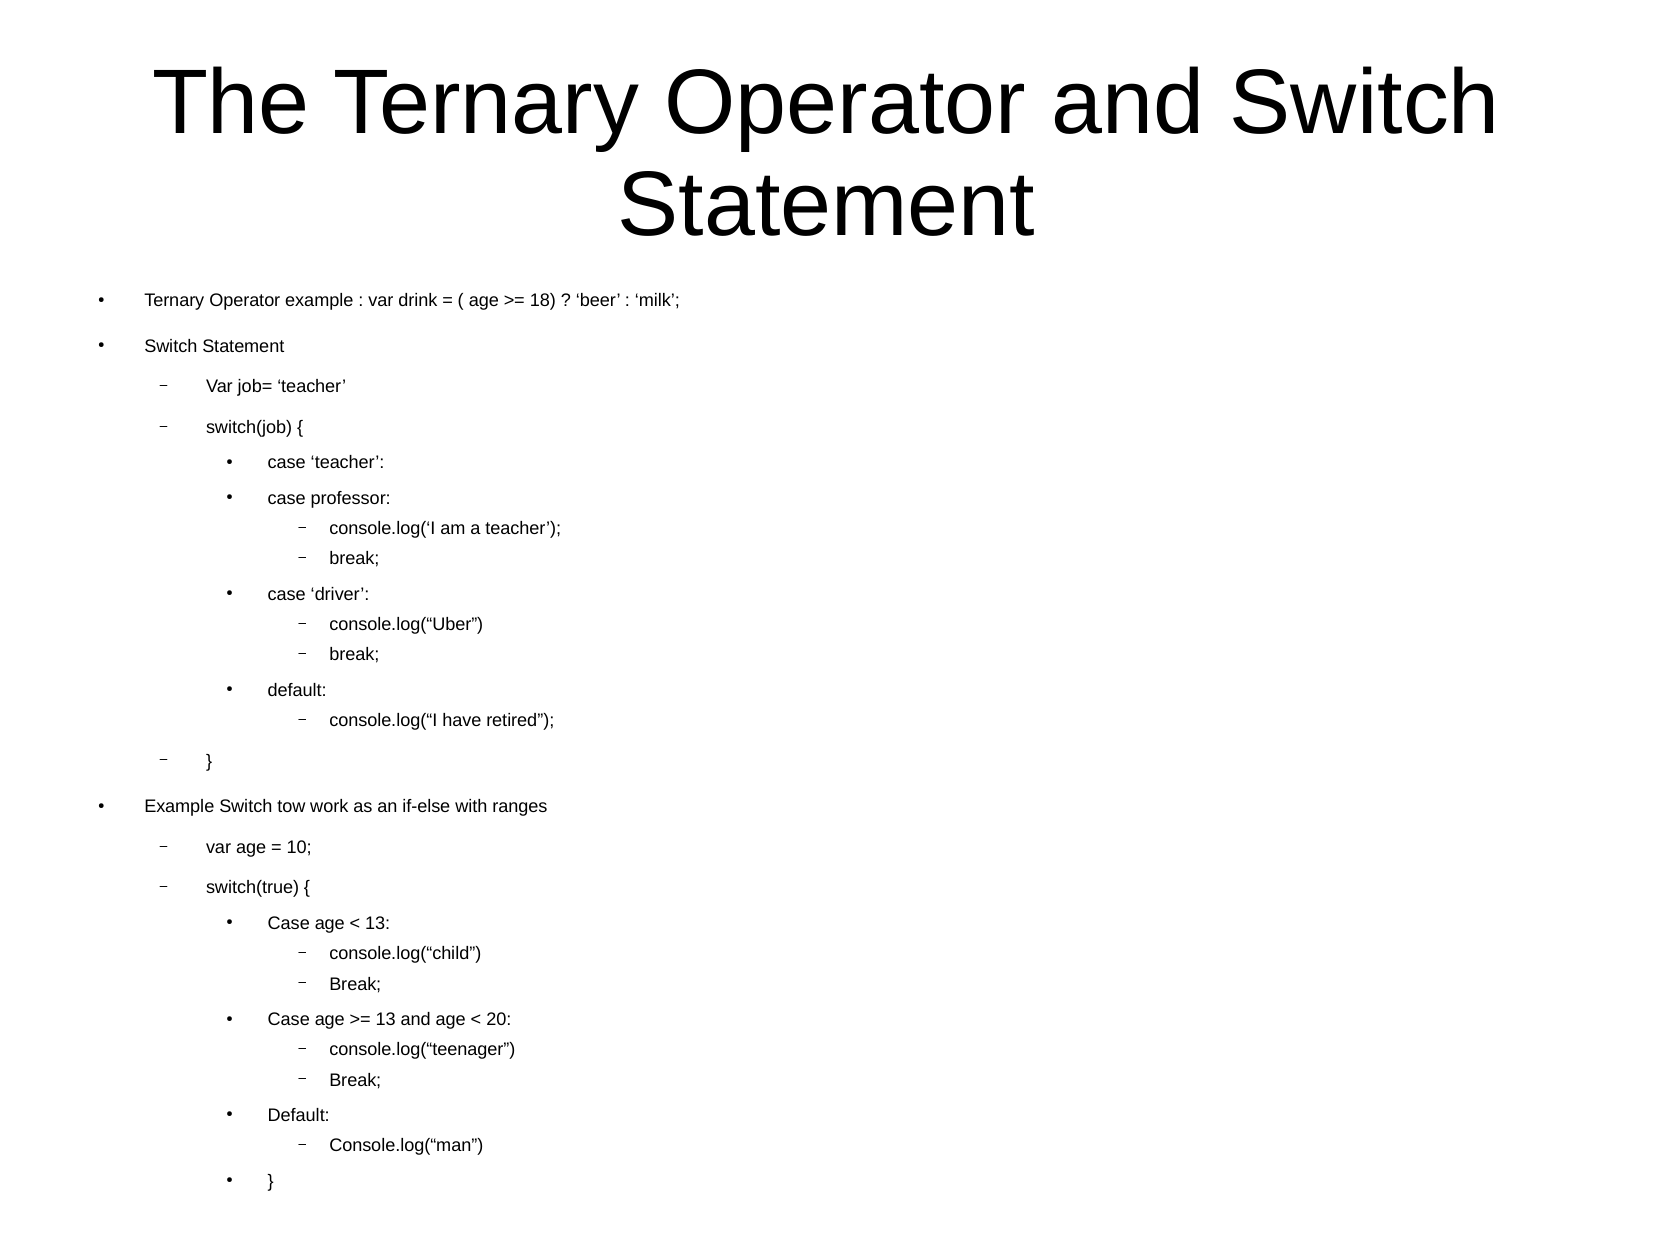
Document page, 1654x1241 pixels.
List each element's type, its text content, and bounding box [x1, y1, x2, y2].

title The Ternary Operator and Switch Statement [82, 49, 1571, 257]
list Ternary Operator example : var drink = ( age >= 18) ? ‘beer’ : ‘milk’; Switch Statement Var job= ‘teacher’ switch(job) { case ‘teacher’: case professor: console.log(‘I am a teacher’); break; case ‘driver’: console.log(“Uber”) break; default: console.log(“I have retired”); } Example Switch tow work as an if-else with ranges var age = 10; switch(true) { Case age < 13: console.log(“child”) Break; Case age >= 13 and age < 20: console.log(“teenager”) Break; Default: Console.log(“man”) } [82, 290, 1595, 1193]
